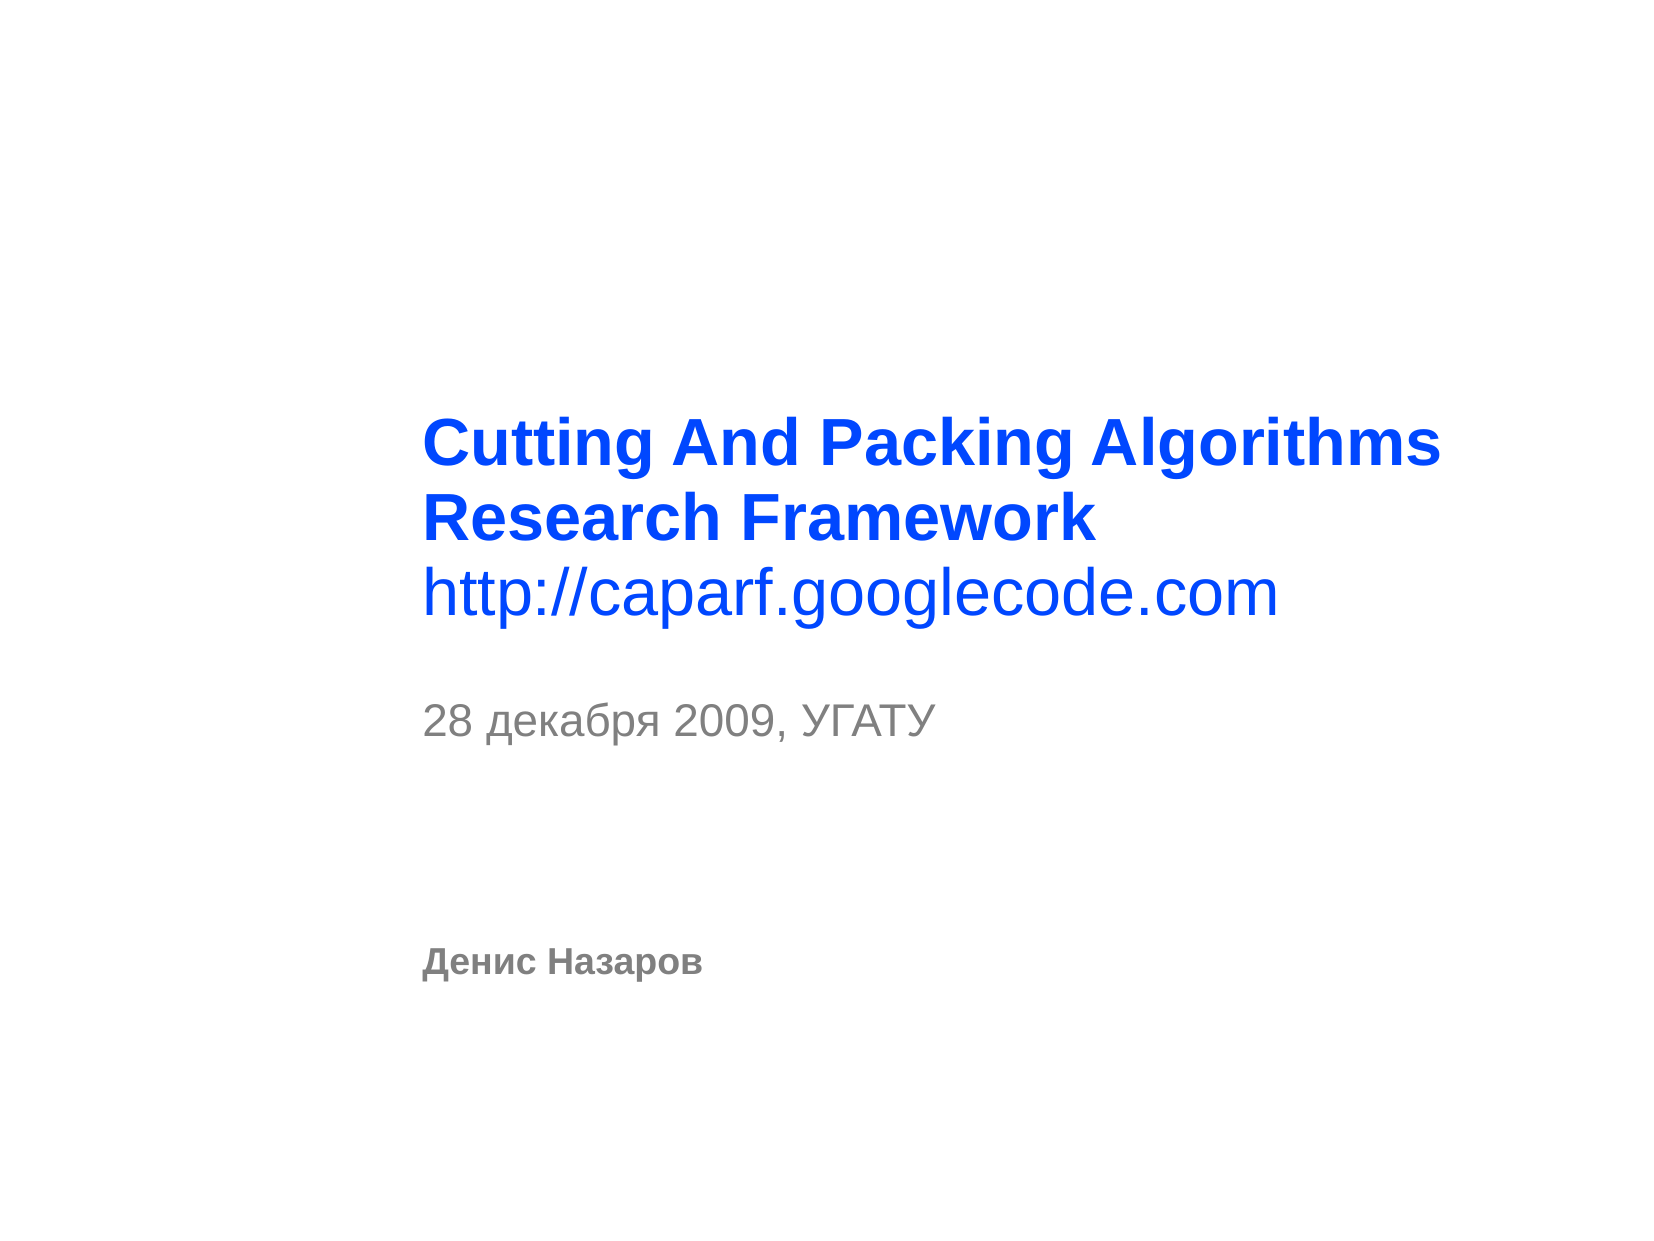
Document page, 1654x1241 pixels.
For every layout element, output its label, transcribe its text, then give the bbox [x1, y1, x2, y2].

text_box Cutting And Packing Algorithms Research Framework http://caparf.googlecode.com 28 декабря 2009, УГАТУ Денис Назаров [407, 397, 1589, 991]
